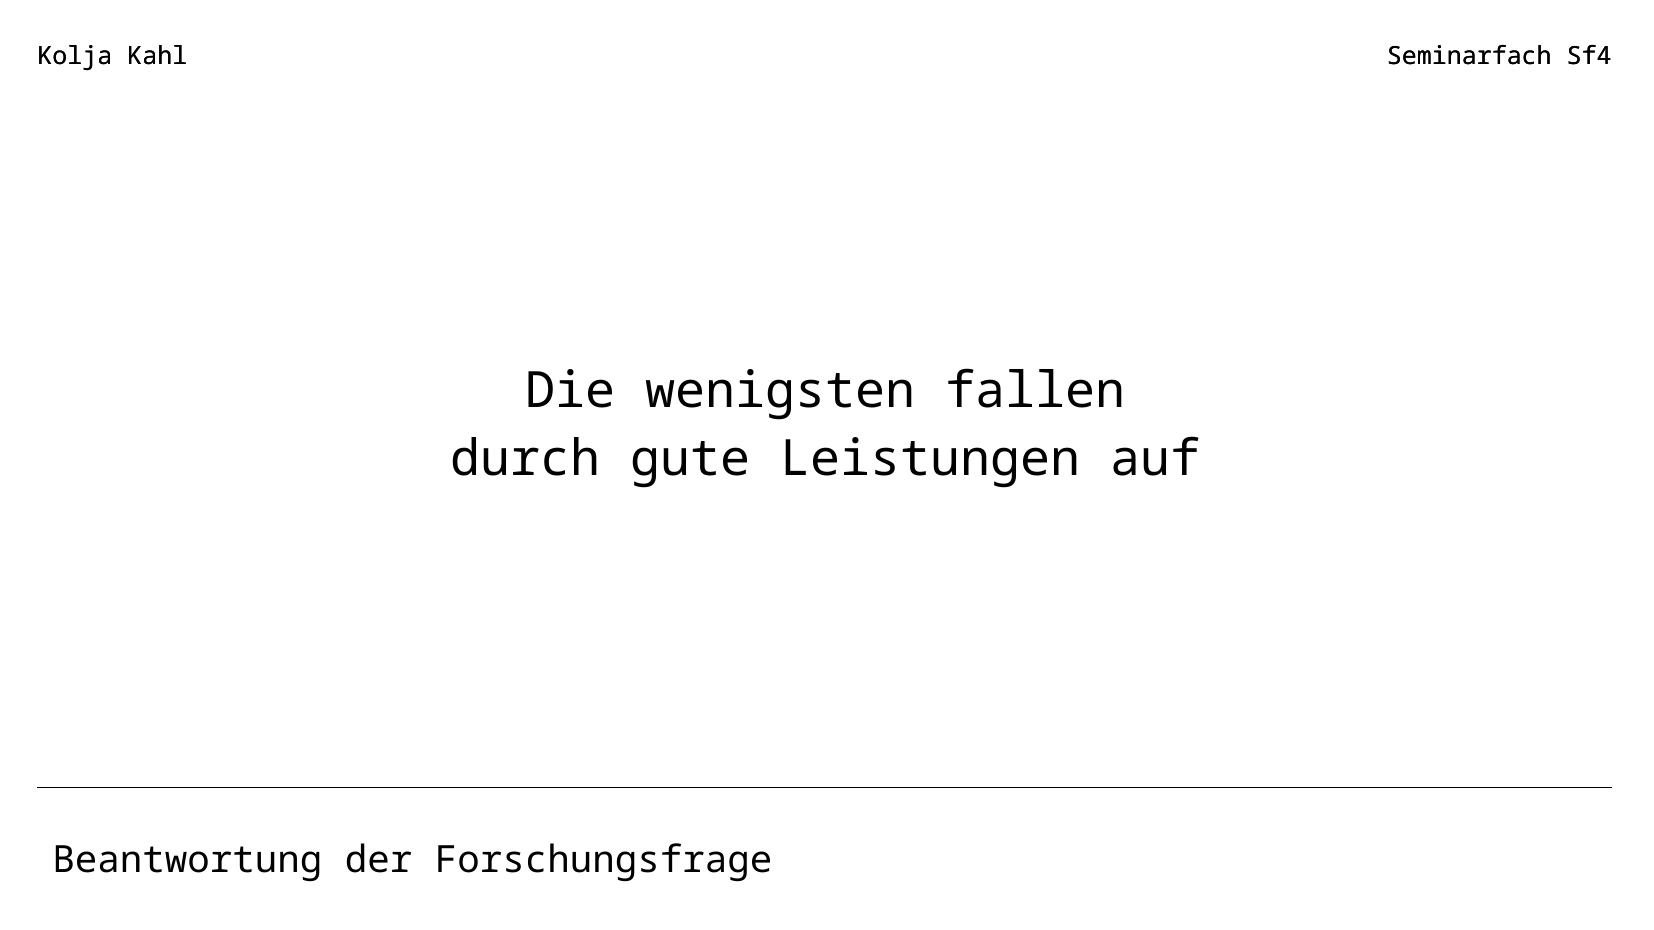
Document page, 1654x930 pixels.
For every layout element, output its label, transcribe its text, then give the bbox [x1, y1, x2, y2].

text_box Beantwortung der Forschungsfrage [37, 825, 901, 930]
title Seminarfach Sf4 [1312, 37, 1612, 76]
text_box Die wenigsten fallen durch gute Leistungen auf [37, 131, 1613, 713]
title Kolja Kahl [37, 37, 225, 76]
